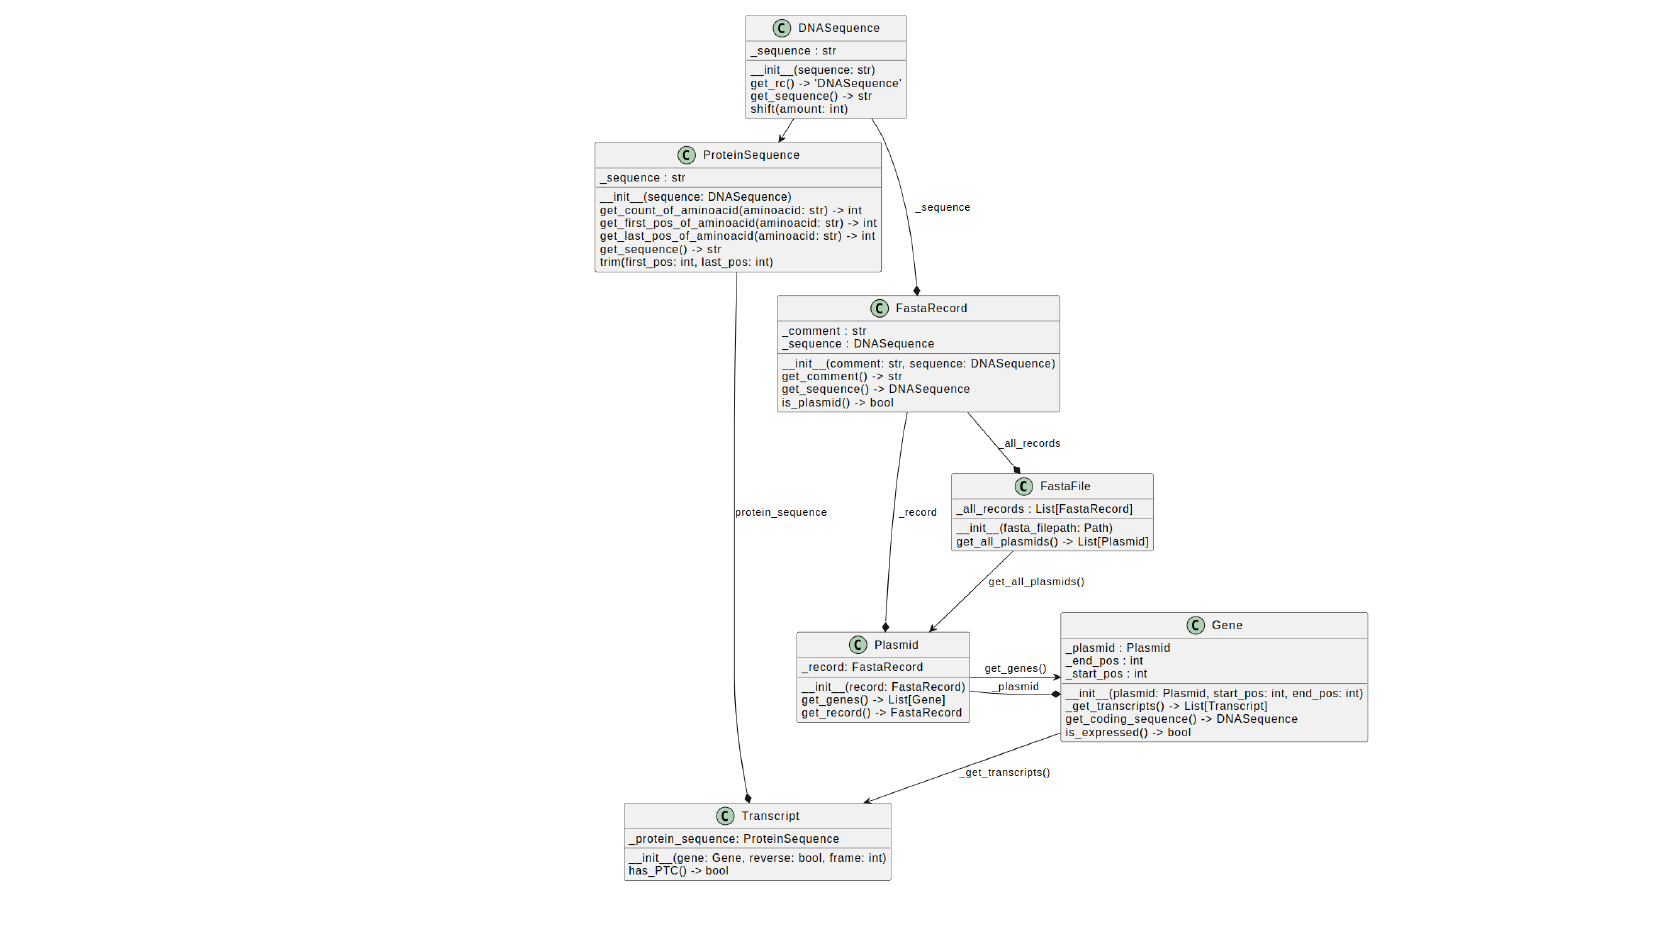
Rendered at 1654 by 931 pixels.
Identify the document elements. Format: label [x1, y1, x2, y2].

picture [590, 11, 1376, 904]
